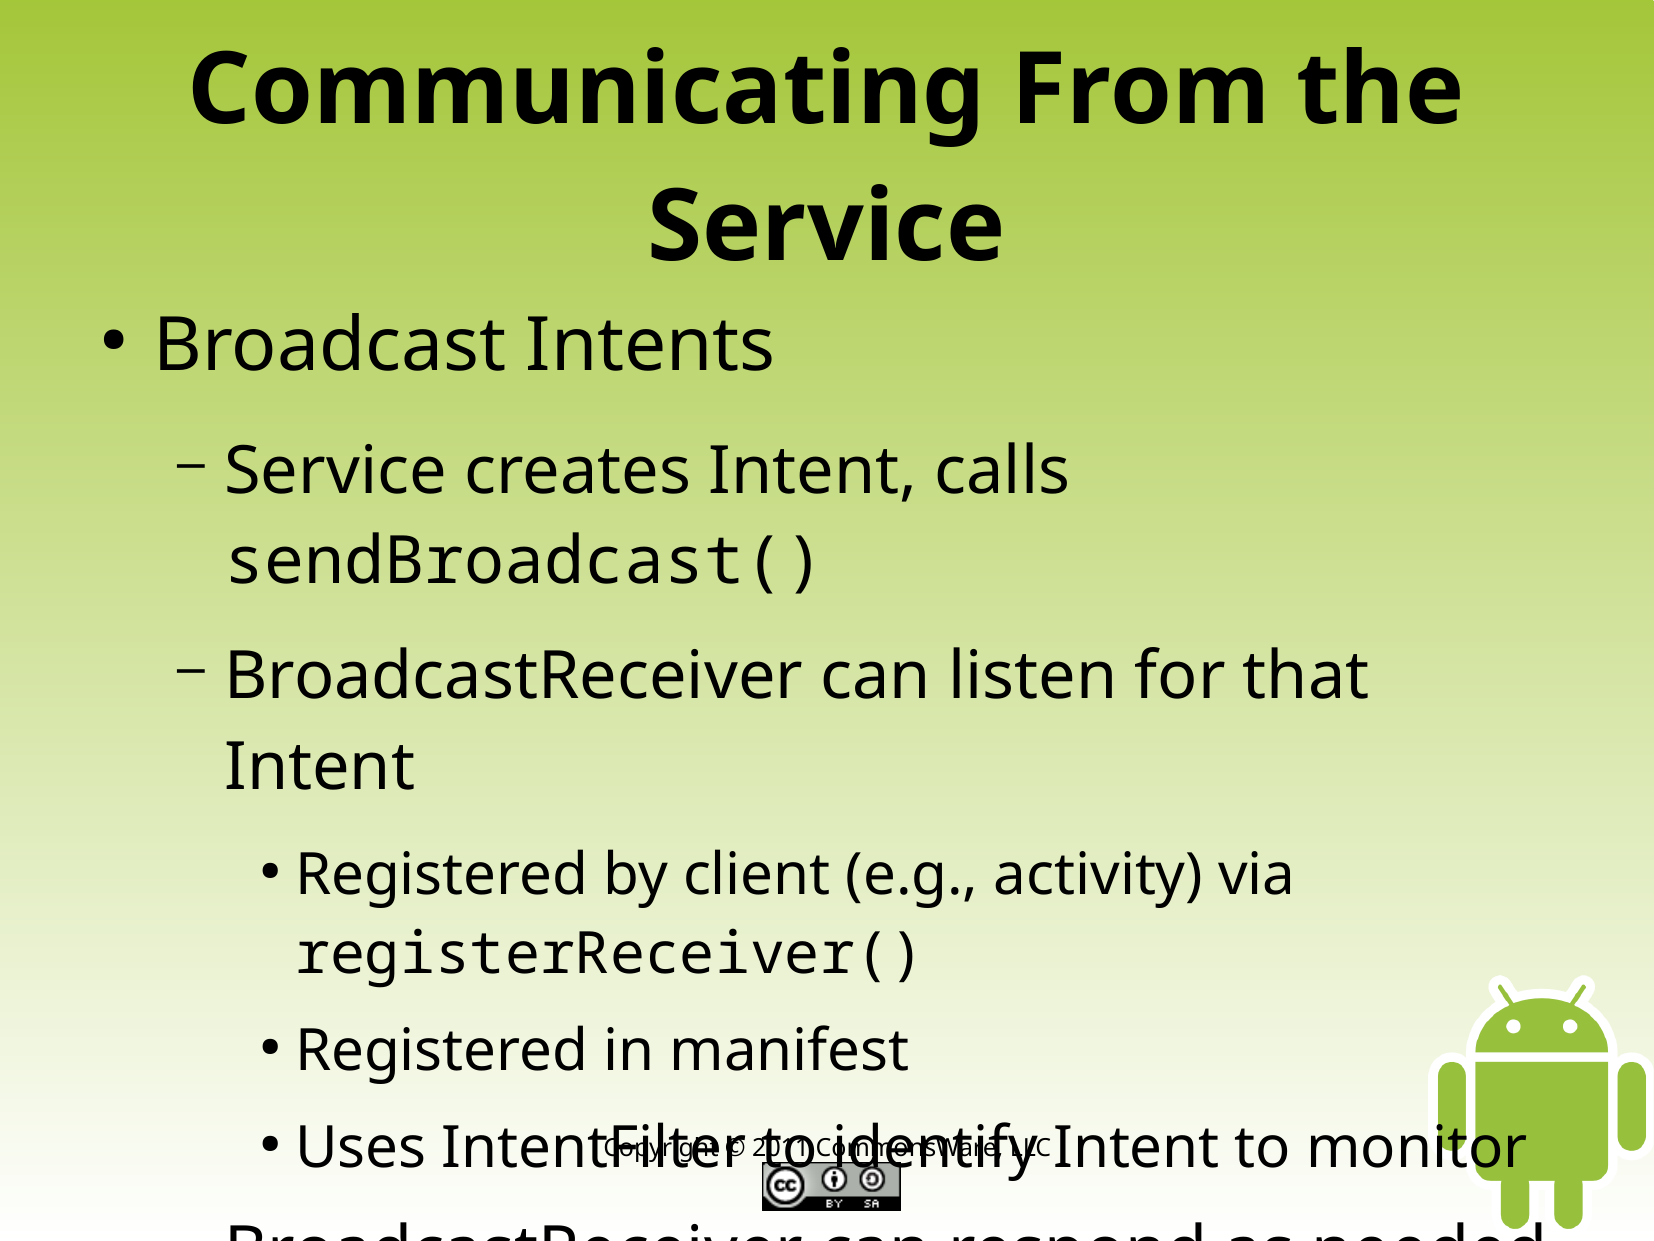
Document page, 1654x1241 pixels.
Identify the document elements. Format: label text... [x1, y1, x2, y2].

picture [762, 1162, 901, 1211]
picture [1428, 975, 1654, 1238]
title Communicating From the Service [82, 49, 1571, 257]
list Broadcast Intents Service creates Intent, calls sendBroadcast() BroadcastReceiver can listen for that Intent Registered by client (e.g., activity) via registerReceiver() Registered in manifest Uses IntentFilter to identify Intent to monitor BroadcastReceiver can respond as needed [82, 290, 1571, 1109]
